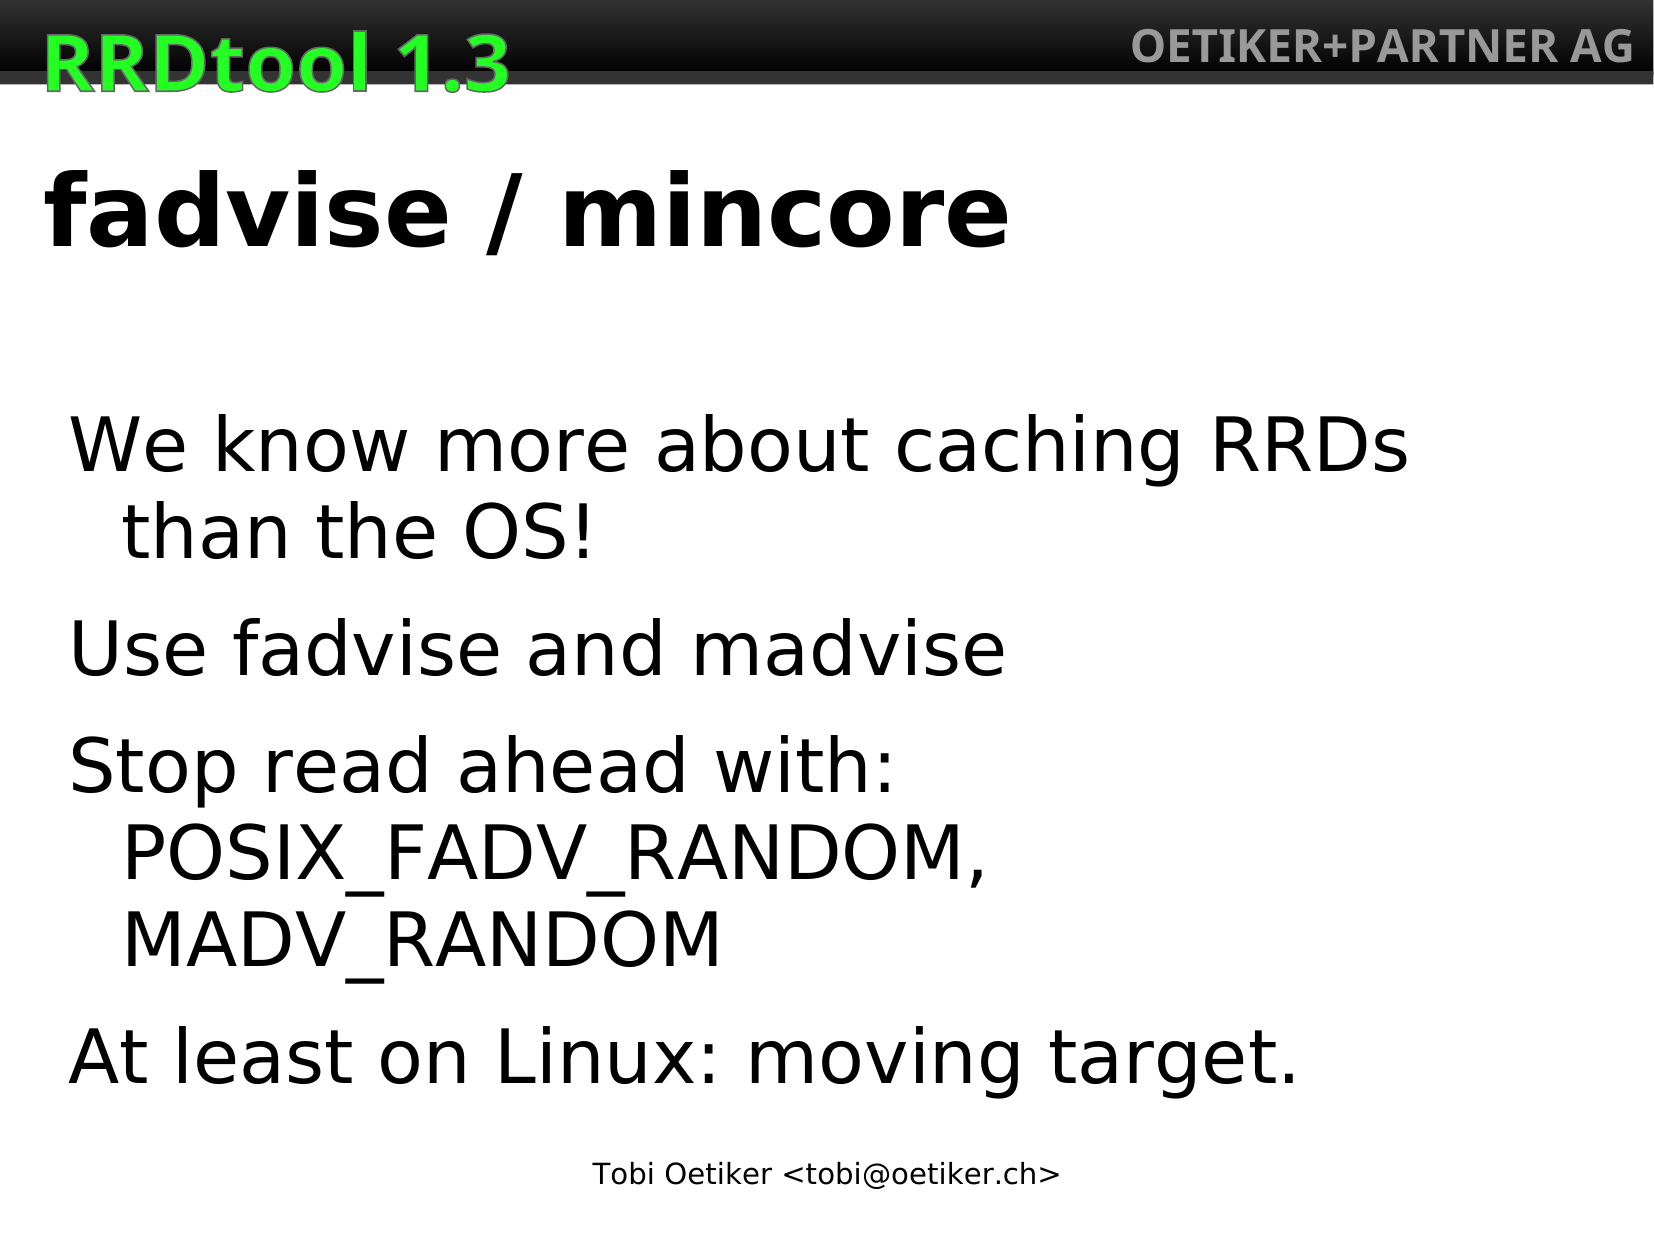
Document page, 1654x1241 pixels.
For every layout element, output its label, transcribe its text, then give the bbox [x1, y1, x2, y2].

list We know more about caching RRDs than the OS! Use fadvise and madvise Stop read ahead with: POSIX_FADV_RANDOM, MADV_RANDOM At least on Linux: moving target. [50, 401, 1571, 1102]
title fadvise / mincore [43, 144, 1582, 280]
